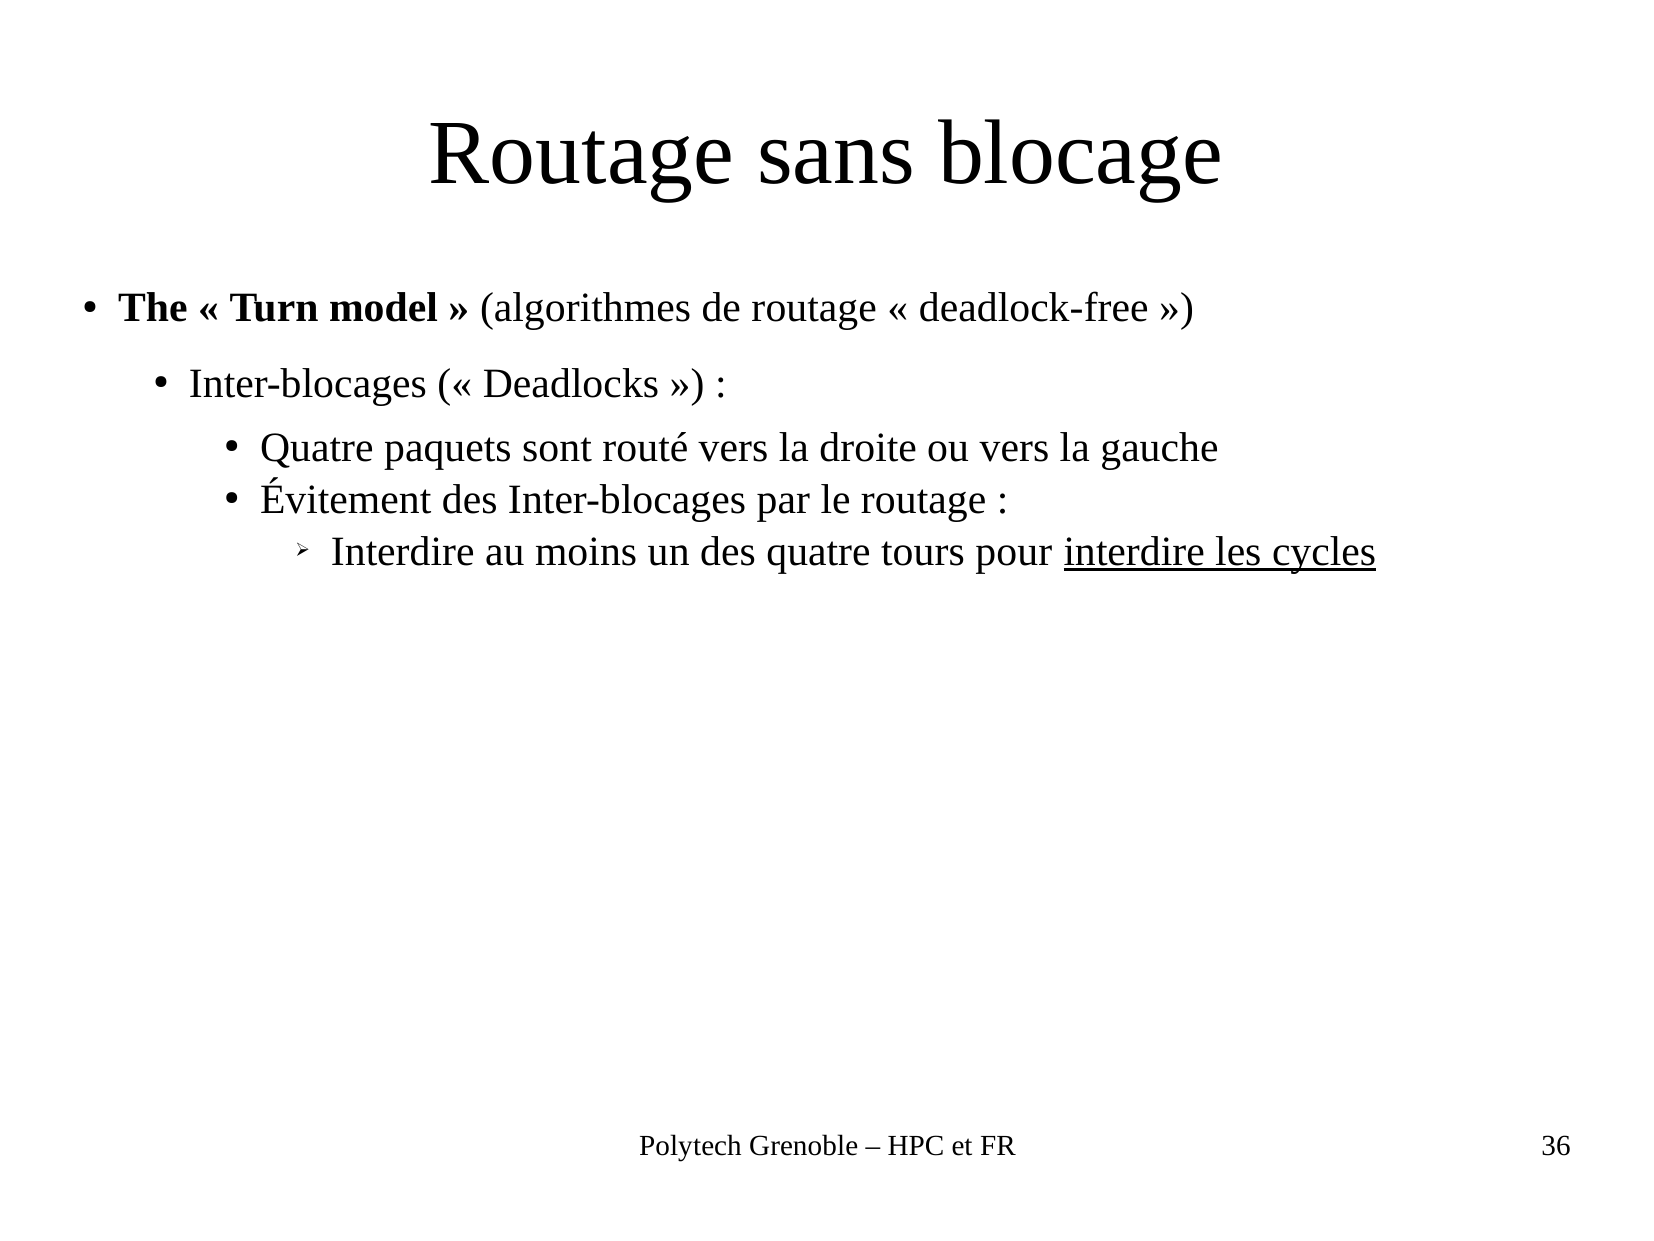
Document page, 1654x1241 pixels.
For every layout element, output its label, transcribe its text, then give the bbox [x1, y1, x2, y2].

title Routage sans blocage [82, 49, 1571, 213]
list The « Turn model » (algorithmes de routage « deadlock-free ») Inter-blocages (« Deadlocks ») : Quatre paquets sont routé vers la droite ou vers la gauche Évitement des Inter-blocages par le routage : Interdire au moins un des quatre tours pour interdire les cycles [82, 213, 1571, 1063]
